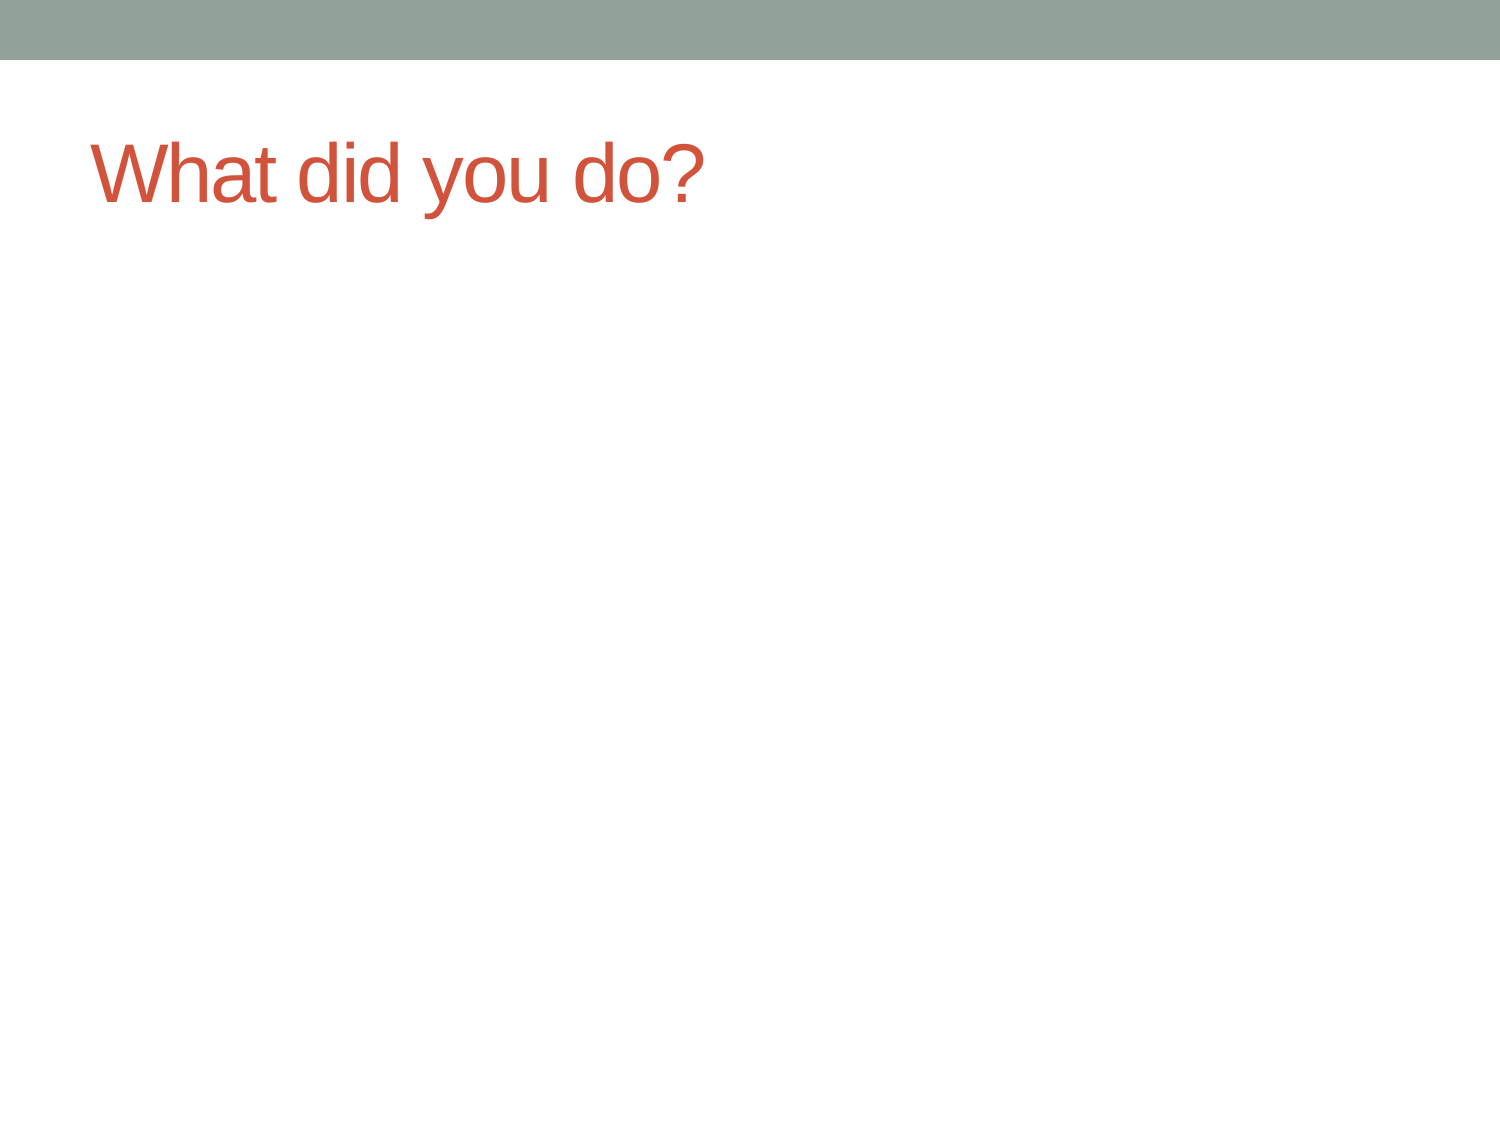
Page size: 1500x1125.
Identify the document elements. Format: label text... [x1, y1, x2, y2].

title What did you do? [75, 87, 1426, 251]
